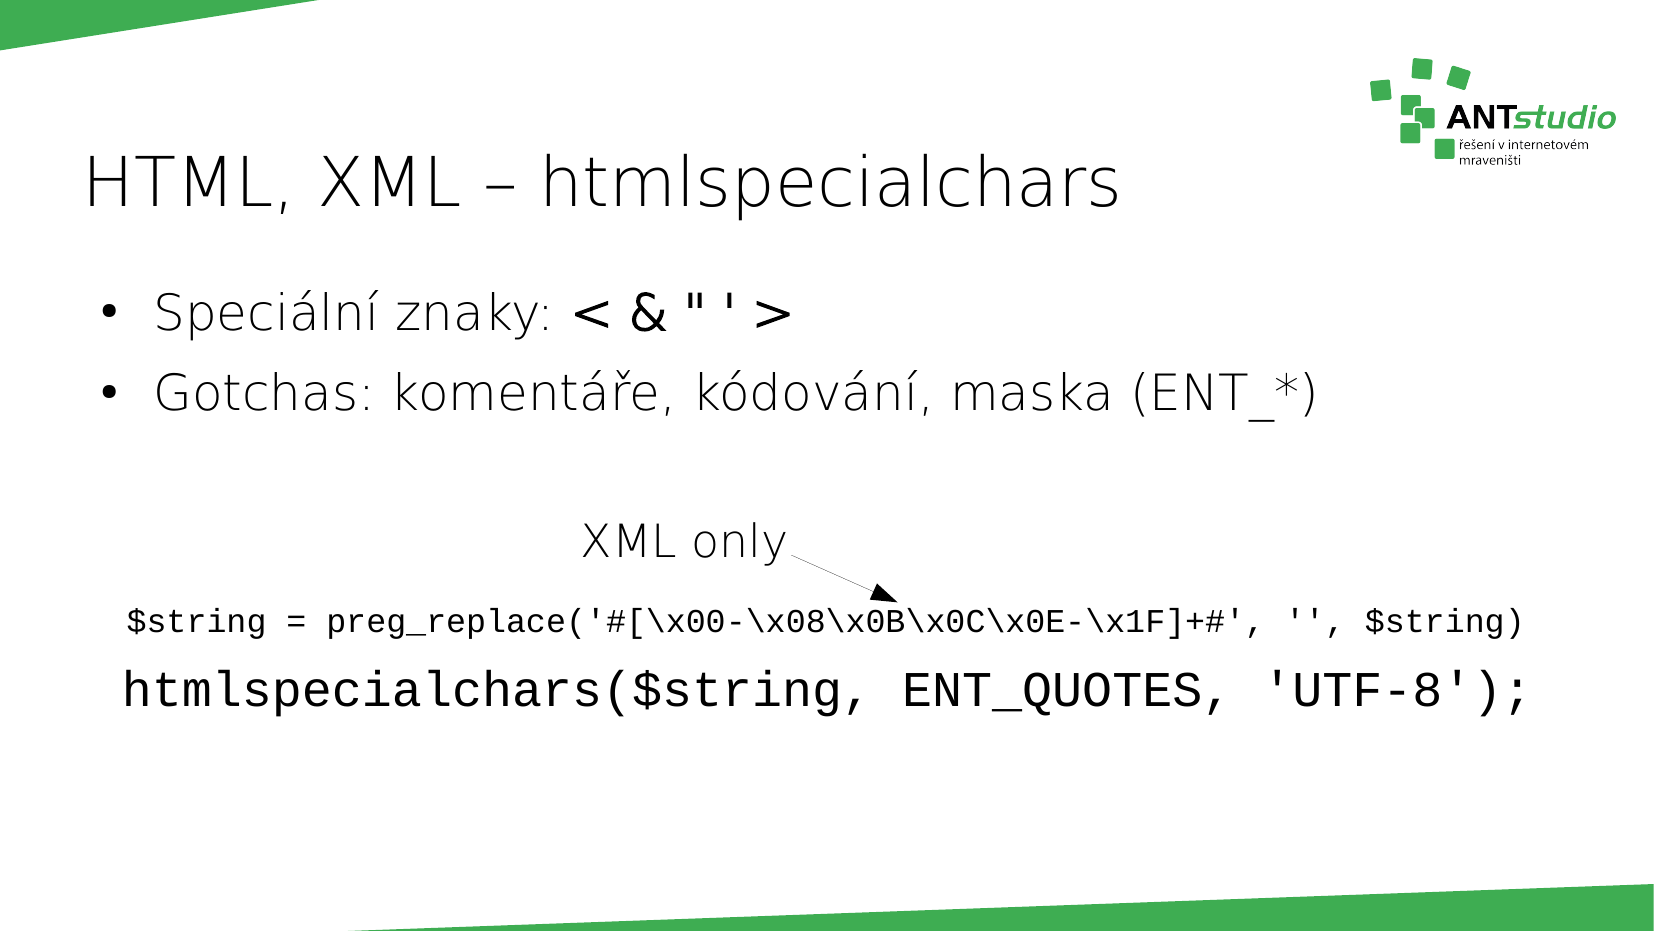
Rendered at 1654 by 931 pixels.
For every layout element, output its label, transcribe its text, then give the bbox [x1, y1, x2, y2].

picture [1370, 58, 1616, 165]
text_box XML only [565, 507, 804, 576]
list Speciální znaky: < & " ' > Gotchas: komentáře, kódování, maska (ENT_*) $string = preg_replace('#[\x00-\x08\x0B\x0C\x0E-\x1F]+#', '', $string) htmlspecialchars($string, ENT_QUOTES, 'UTF-8'); [82, 283, 1571, 815]
title HTML, XML – htmlspecialchars [82, 104, 1571, 260]
